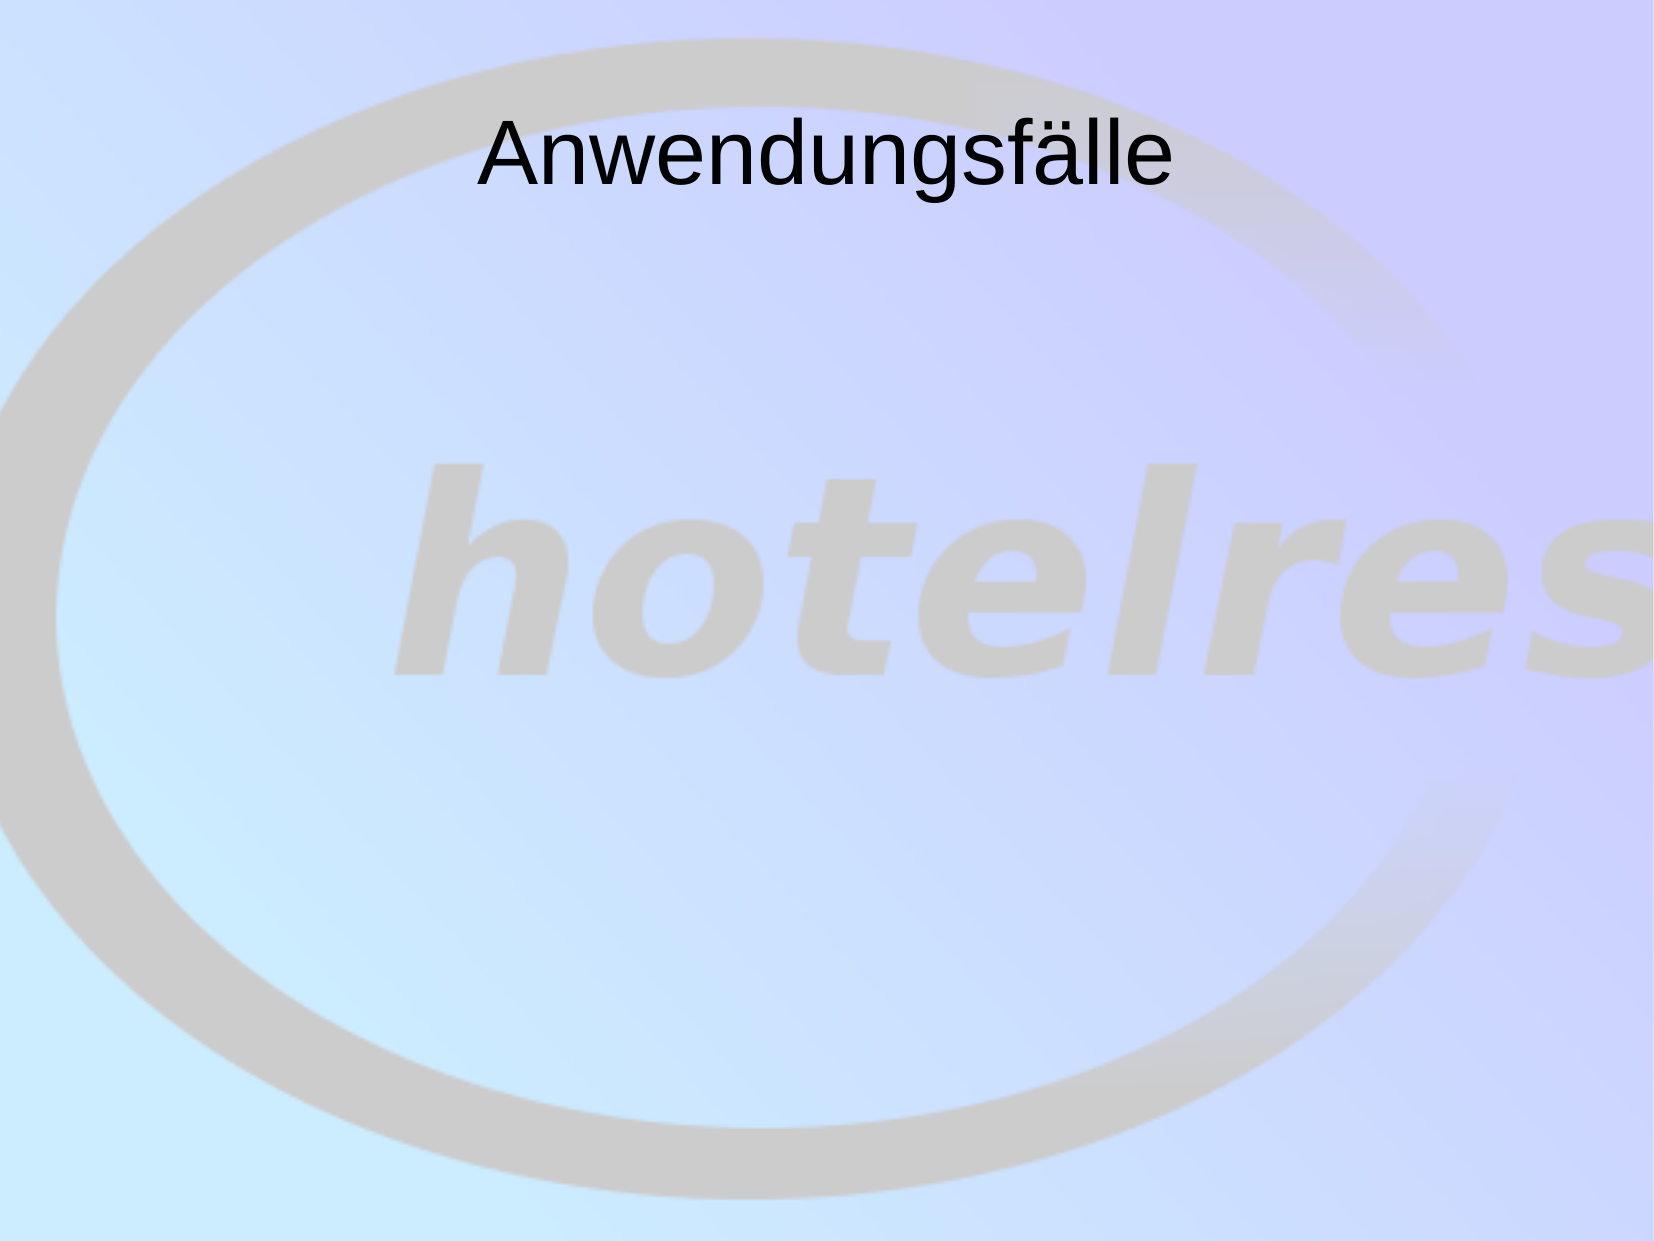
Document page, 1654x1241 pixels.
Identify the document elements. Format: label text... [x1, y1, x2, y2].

picture [0, 0, 1654, 1241]
title Anwendungsfälle [82, 56, 1571, 250]
